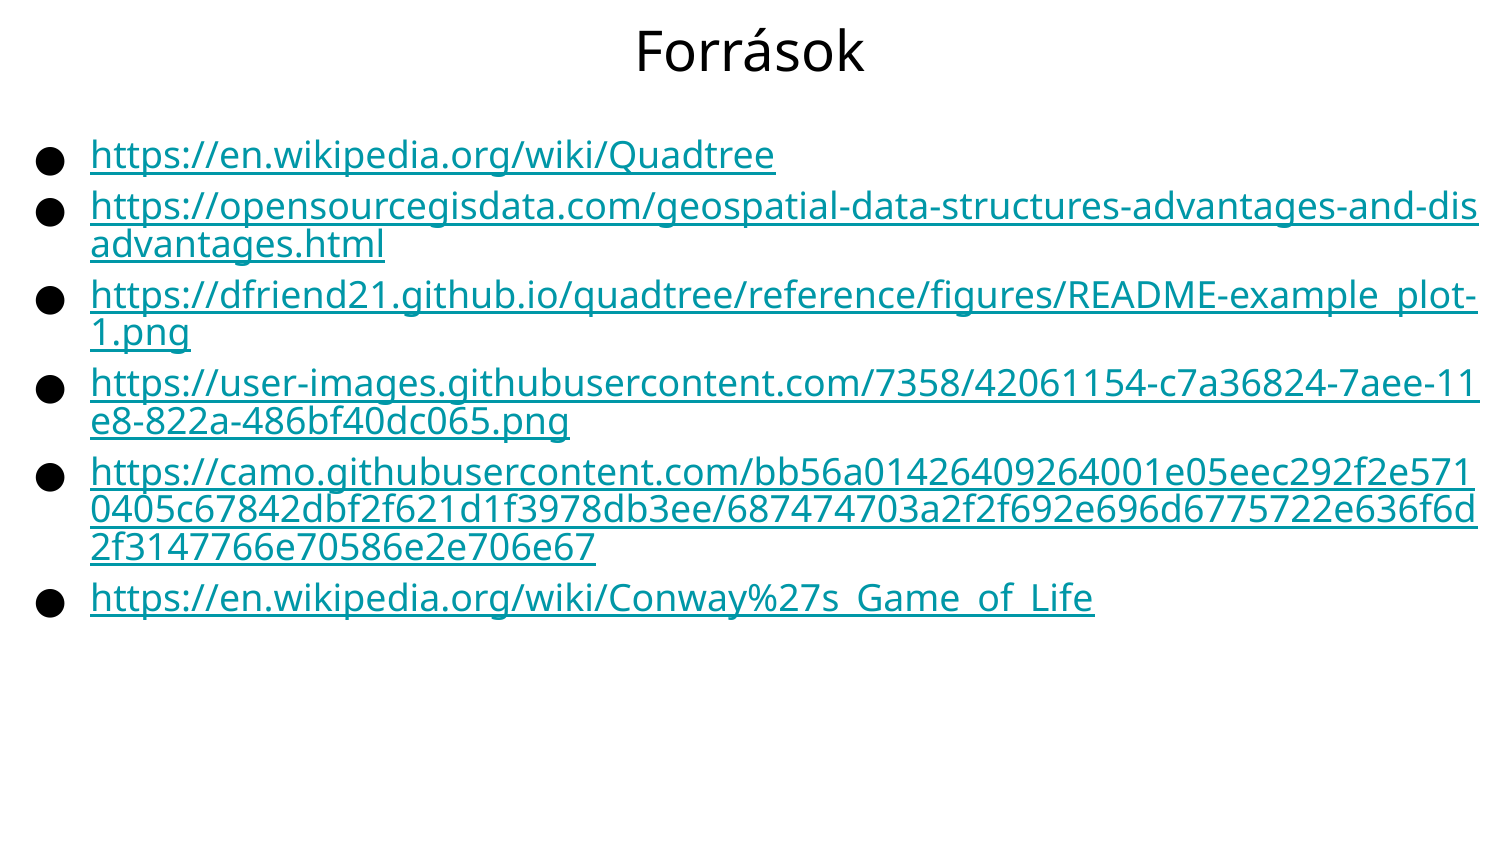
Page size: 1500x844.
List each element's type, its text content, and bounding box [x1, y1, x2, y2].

text_box Források [44, 0, 1456, 99]
text_box https://en.wikipedia.org/wiki/Quadtree https://opensourcegisdata.com/geospatial-data-structures-advantages-and-disadvantages.html https://dfriend21.github.io/quadtree/reference/figures/README-example_plot-1.png https://user-images.githubusercontent.com/7358/42061154-c7a36824-7aee-11e8-822a-486bf40dc065.png https://camo.githubusercontent.com/bb56a01426409264001e05eec292f2e5710405c67842dbf2f621d1f3978db3ee/687474703a2f2f692e696d6775722e636f6d2f3147766e70586e2e706e67 https://en.wikipedia.org/wiki/Conway%27s_Game_of_Life [0, 116, 1500, 453]
